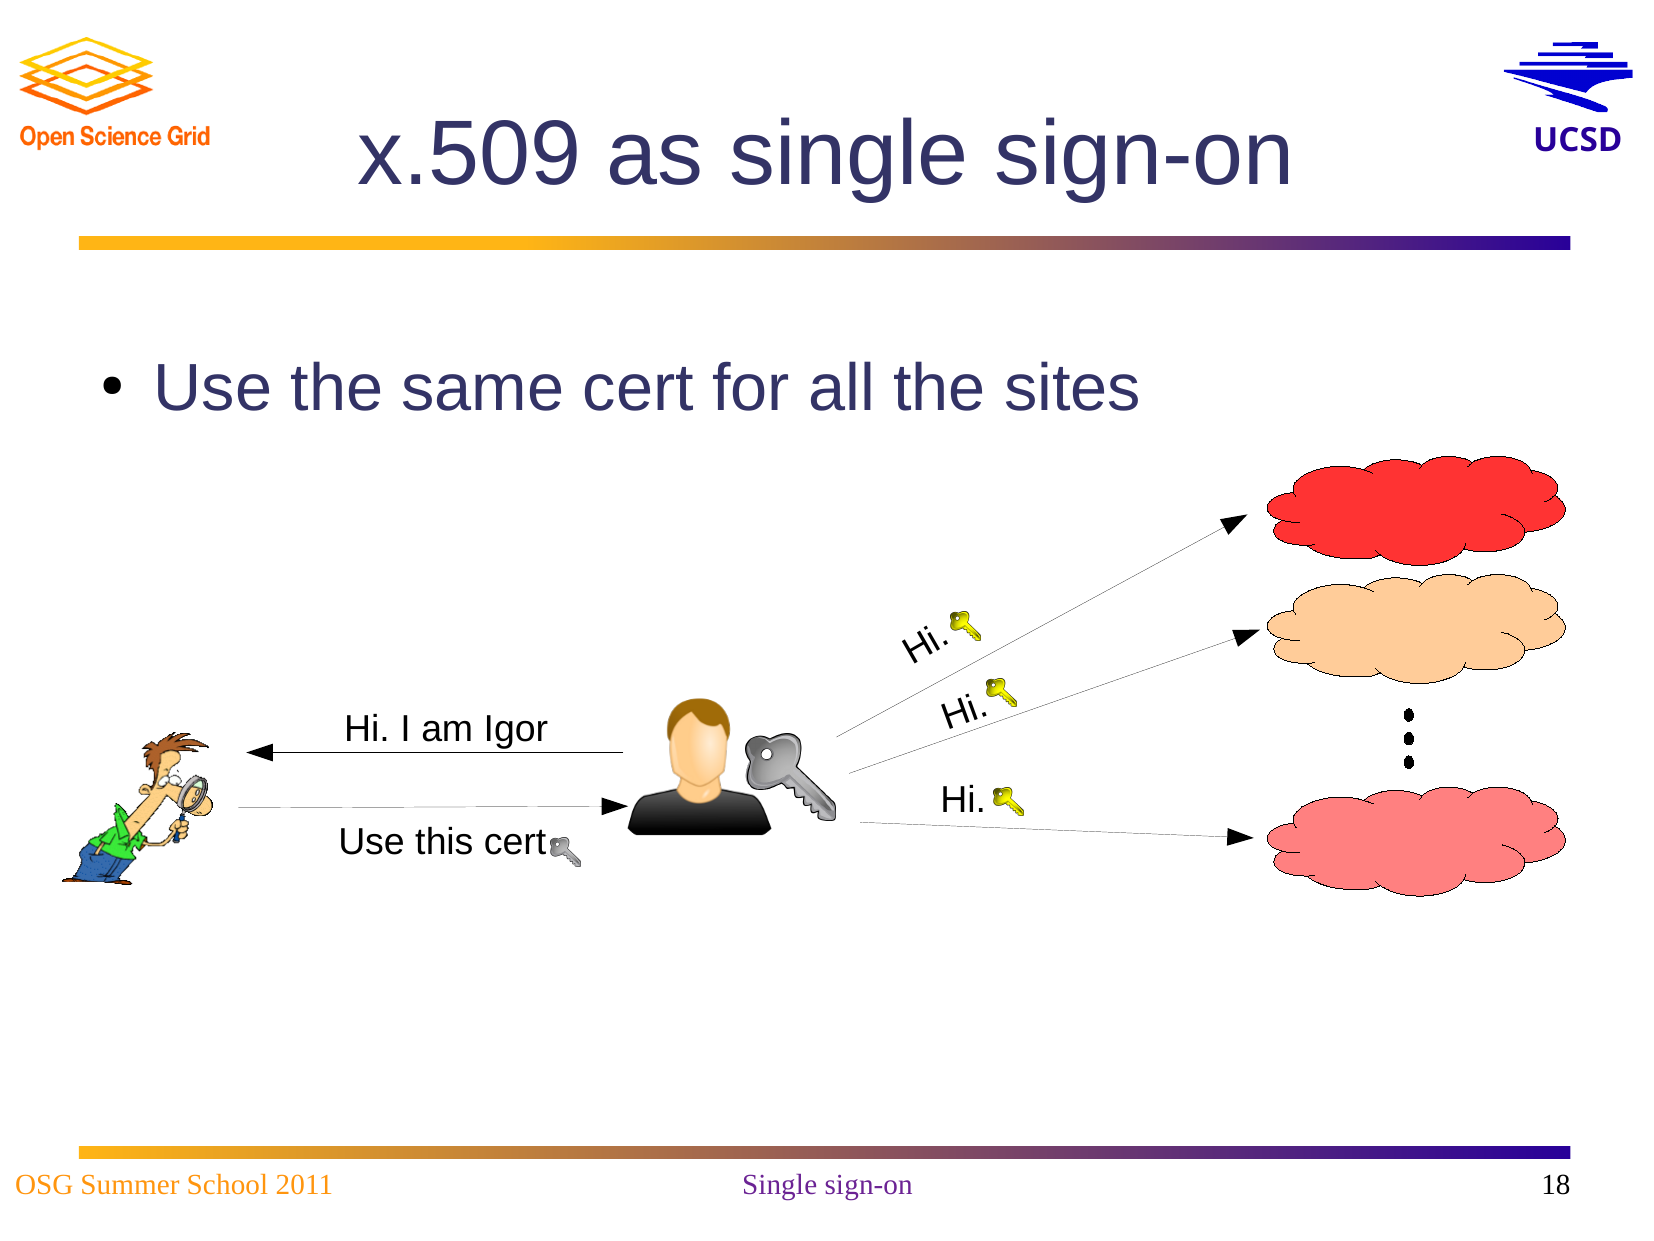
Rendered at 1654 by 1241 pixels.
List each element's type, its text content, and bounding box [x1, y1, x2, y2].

picture [624, 688, 836, 839]
picture [1495, 42, 1637, 118]
text_box [1404, 755, 1414, 769]
picture [0, 14, 229, 167]
picture [986, 678, 1017, 707]
text_box Use this cert [323, 812, 562, 870]
title x.509 as single sign-on [82, 49, 1571, 257]
text_box [1404, 708, 1414, 722]
text_box [1404, 732, 1414, 745]
list Use the same cert for all the sites [82, 350, 1571, 1109]
text_box Hi. I am Igor [329, 753, 564, 758]
picture [62, 732, 213, 885]
text_box Hi. I am Igor [329, 700, 564, 752]
text_box Hi. [925, 771, 1002, 829]
picture [550, 837, 581, 867]
text_box [1267, 787, 1566, 897]
text_box Hi. [878, 599, 973, 687]
picture [950, 611, 981, 641]
text_box [1267, 456, 1566, 566]
text_box Hi. [919, 670, 1010, 750]
picture [993, 787, 1024, 816]
text_box [1267, 574, 1566, 684]
